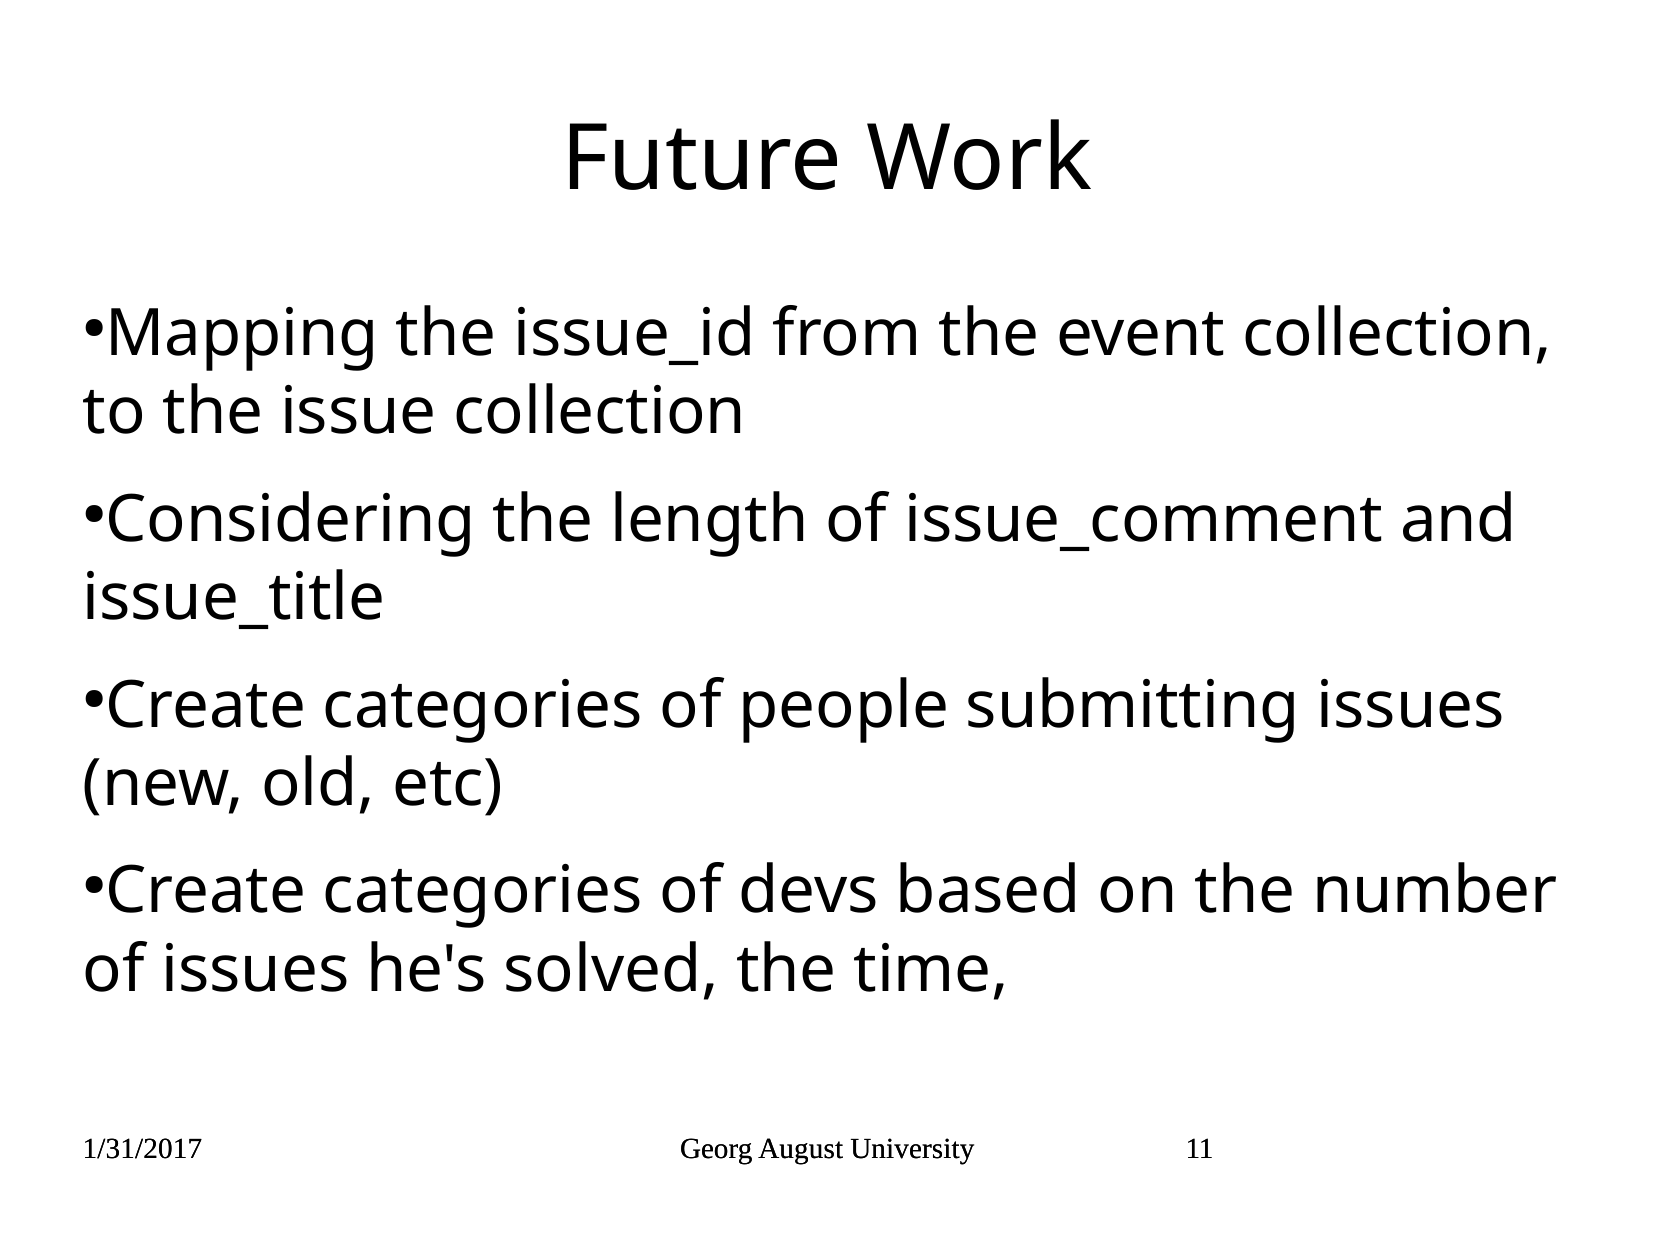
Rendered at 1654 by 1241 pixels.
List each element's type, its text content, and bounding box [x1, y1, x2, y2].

text_box 1/31/2017 [82, 1129, 468, 1216]
text_box [1185, 1129, 1571, 1216]
list Mapping the issue_id from the event collection, to the issue collection Considering the length of issue_comment and issue_title Create categories of people submitting issues (new, old, etc) Create categories of devs based on the number of issues he's solved, the time, [82, 290, 1571, 1010]
title Future Work [82, 49, 1571, 257]
text_box Georg August University [565, 1129, 1090, 1216]
